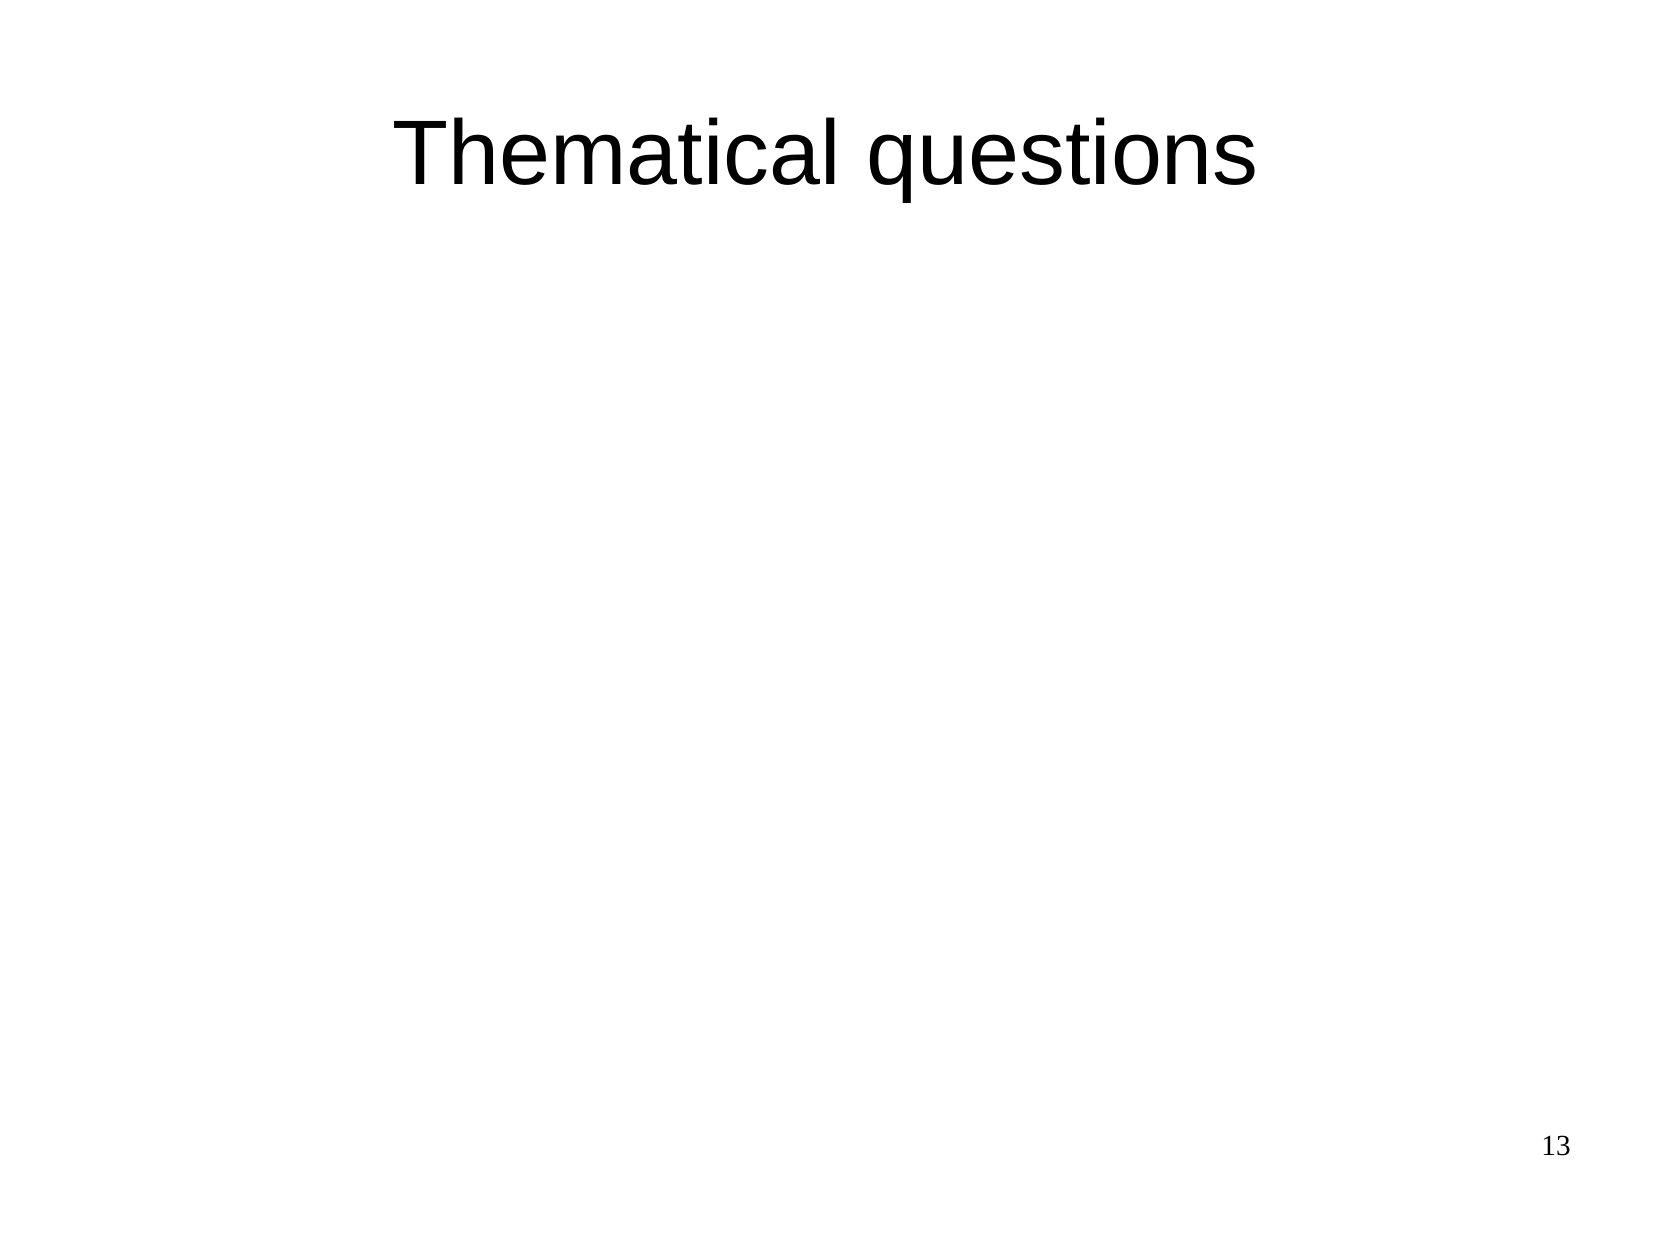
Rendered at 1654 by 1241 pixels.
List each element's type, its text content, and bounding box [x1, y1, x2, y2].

title Thematical questions [82, 49, 1571, 257]
